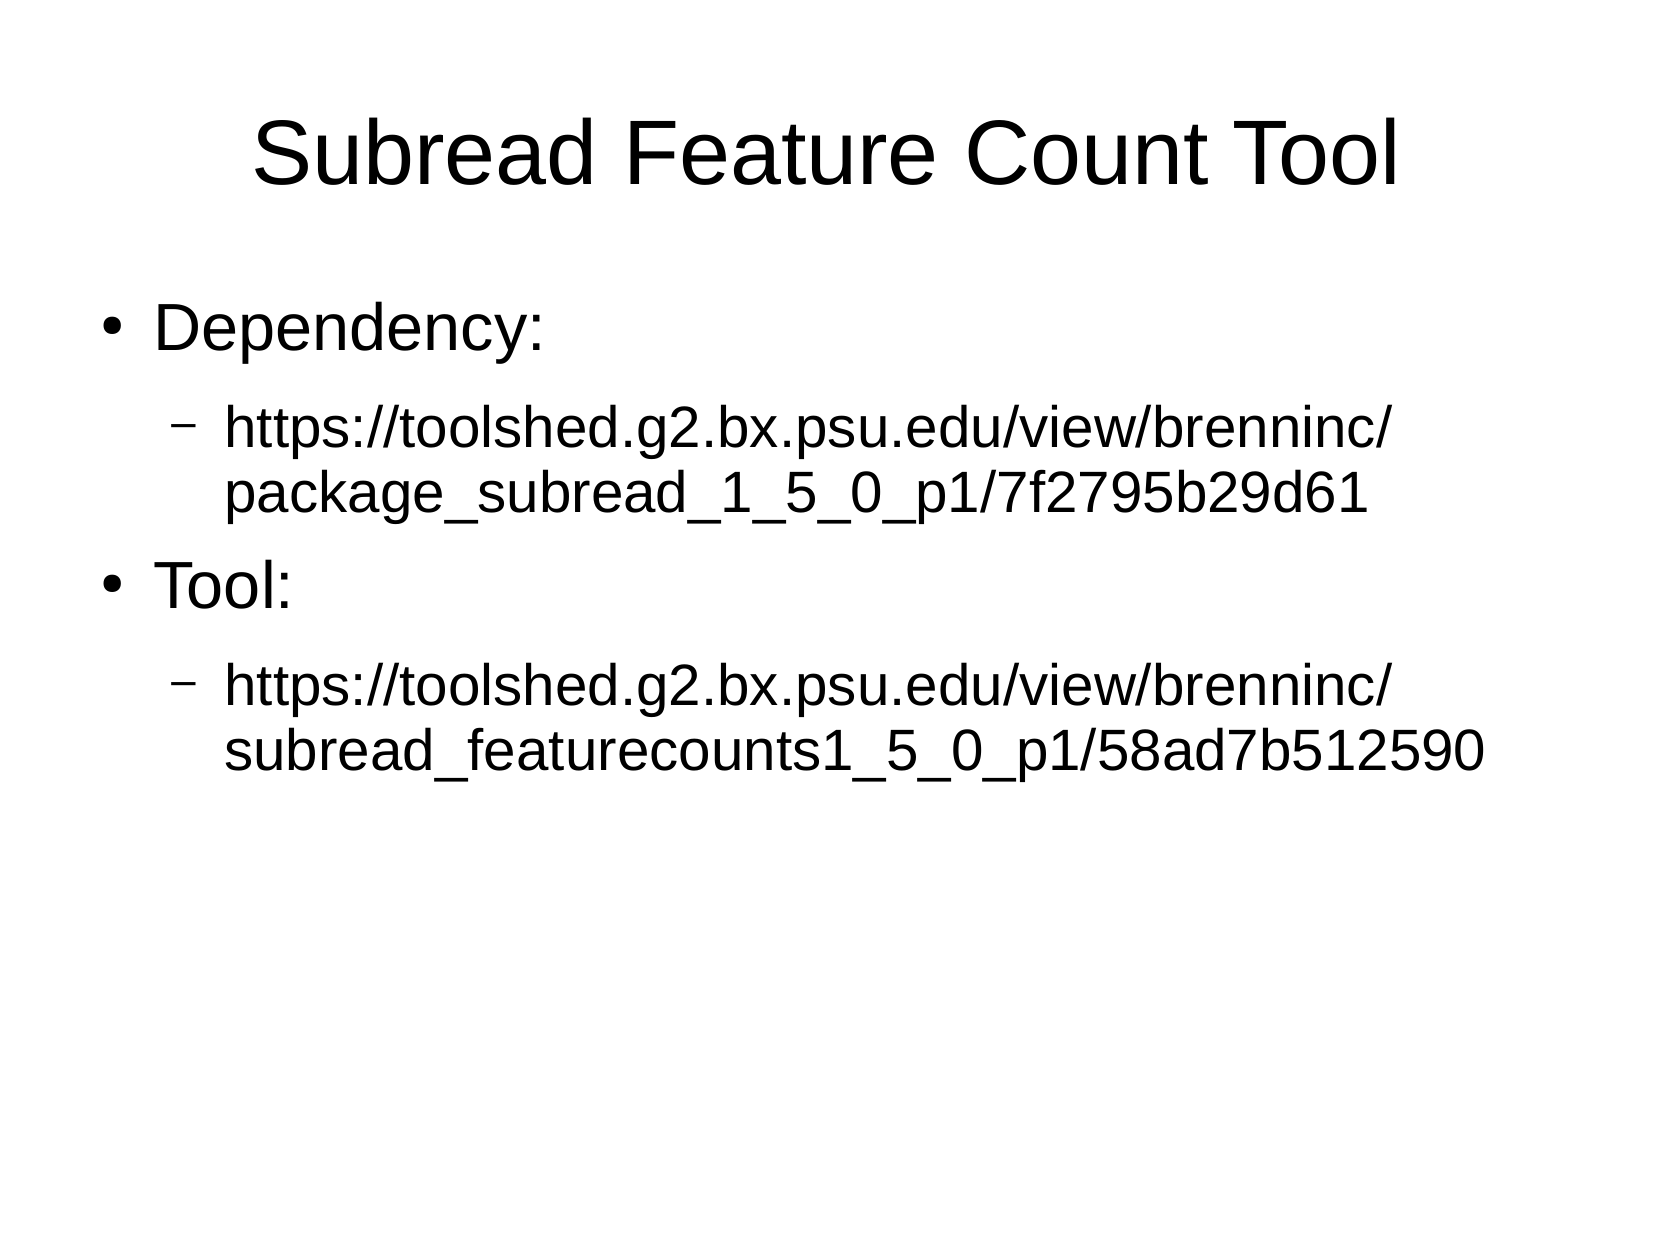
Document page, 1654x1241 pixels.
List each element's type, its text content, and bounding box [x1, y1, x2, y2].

title Subread Feature Count Tool [82, 49, 1571, 257]
list Dependency: https://toolshed.g2.bx.psu.edu/view/brenninc/package_subread_1_5_0_p1/7f2795b29d61 Tool: https://toolshed.g2.bx.psu.edu/view/brenninc/subread_featurecounts1_5_0_p1/58ad7b512590 [82, 290, 1571, 1010]
